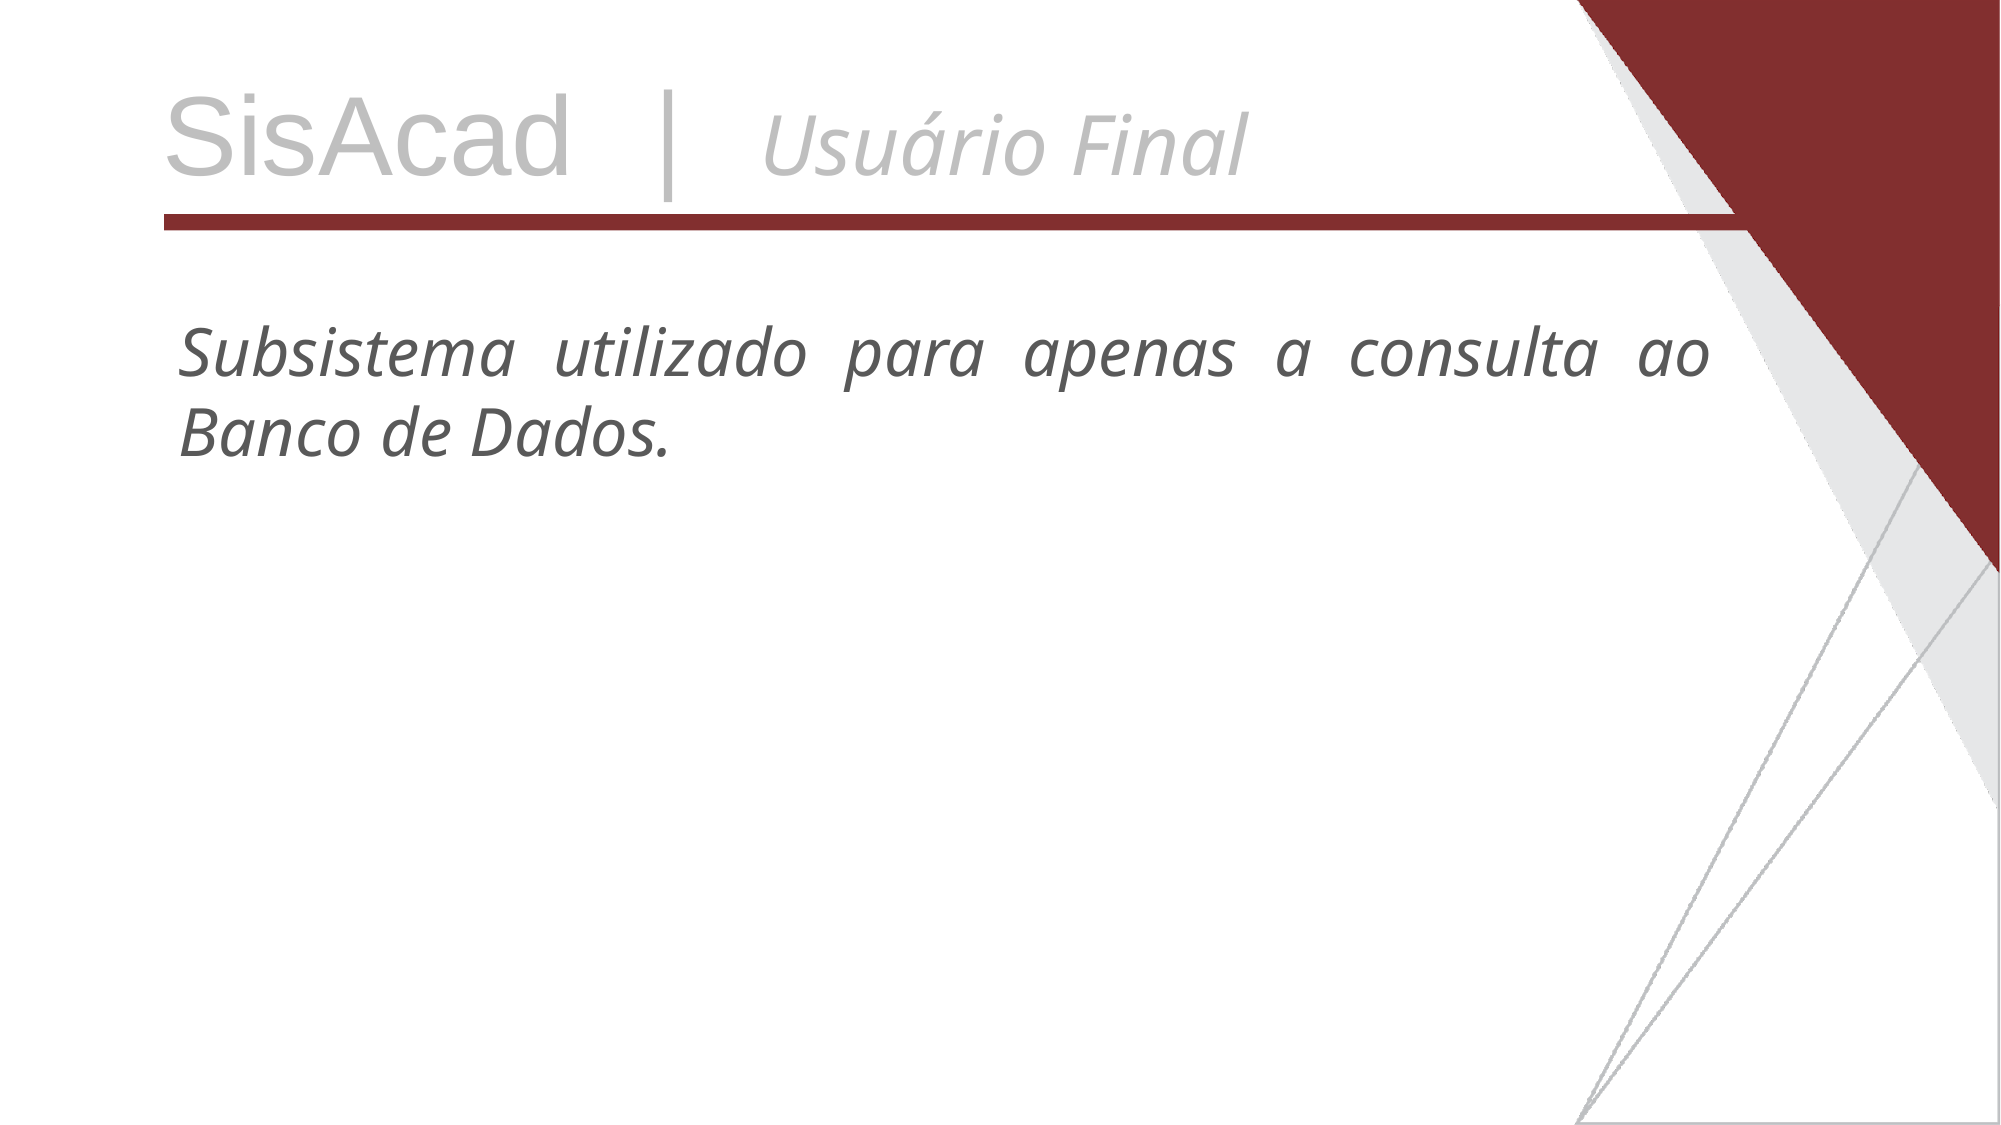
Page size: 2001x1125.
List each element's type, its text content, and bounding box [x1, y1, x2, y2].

text_box Subsistema utilizado para apenas a consulta ao Banco de Dados. [164, 302, 1730, 1125]
picture [0, 0, 2001, 1125]
text_box SisAcad | Usuário Final [147, 55, 1681, 208]
text_box [164, 214, 1927, 231]
